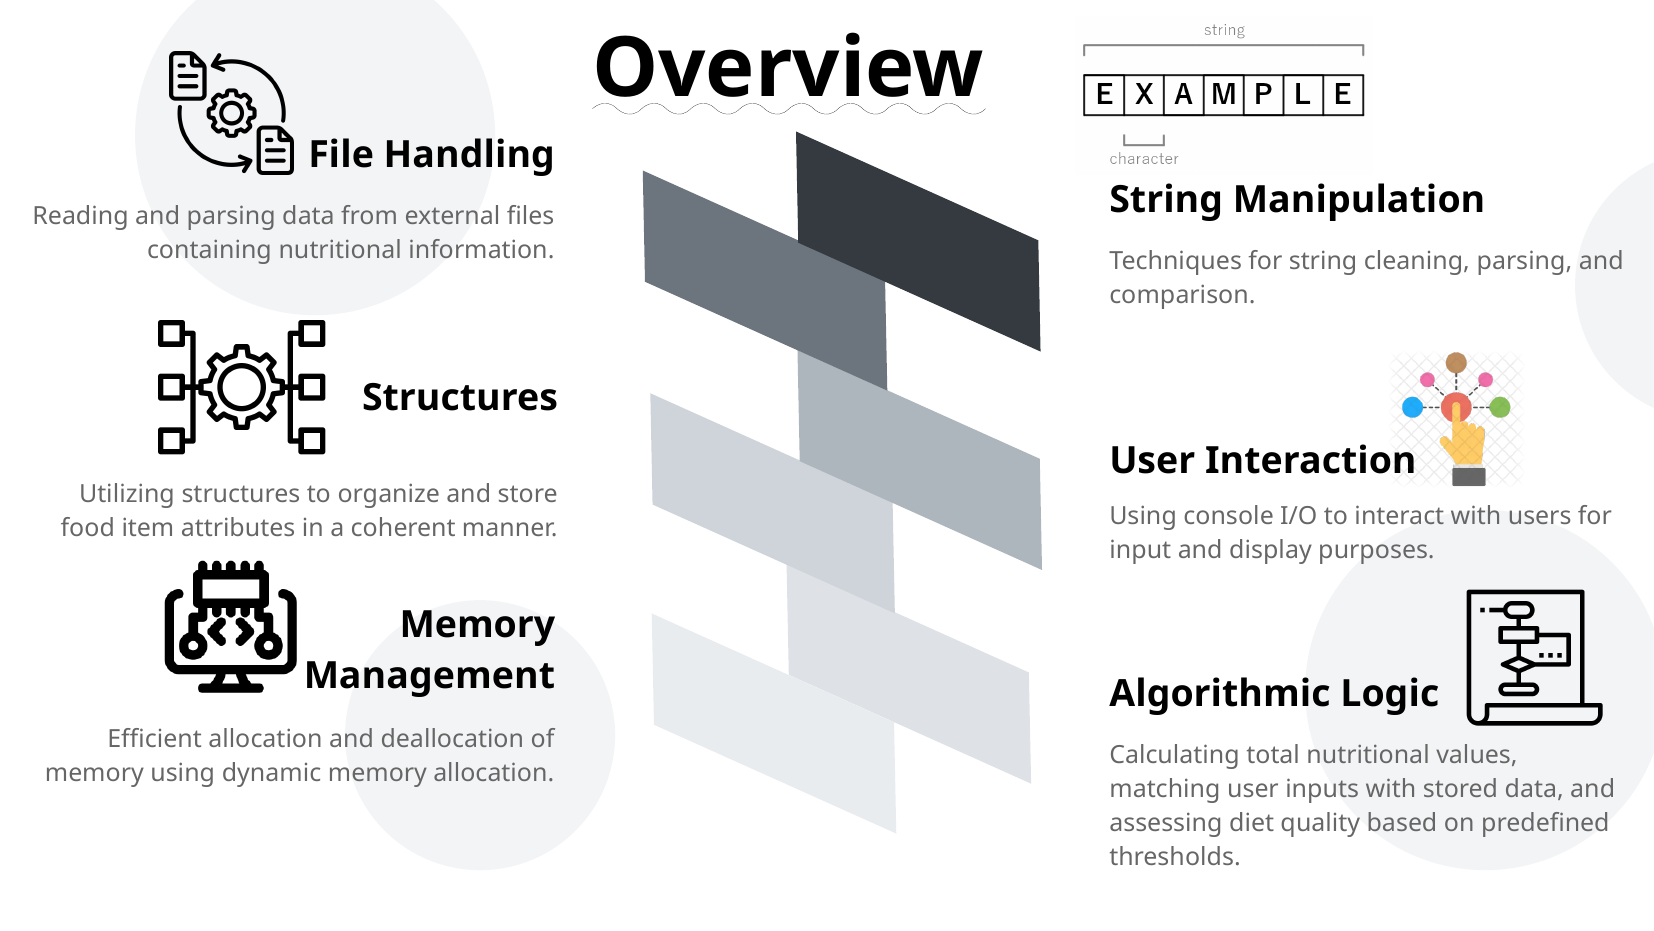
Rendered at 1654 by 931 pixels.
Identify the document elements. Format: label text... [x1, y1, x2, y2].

text_box User Interaction [1094, 426, 1613, 503]
text_box Structures [328, 362, 574, 429]
text_box File Handling [240, 120, 571, 186]
text_box Techniques for string cleaning, parsing, and comparison. [1094, 235, 1650, 358]
text_box Overview [577, 0, 1321, 129]
picture [169, 51, 294, 175]
text_box String Manipulation [1094, 165, 1576, 333]
picture [1074, 15, 1373, 175]
picture [155, 551, 306, 702]
picture [155, 301, 328, 474]
picture [1387, 350, 1525, 488]
text_box Memory Management [240, 590, 571, 708]
picture [1462, 585, 1607, 730]
text_box Utilizing structures to organize and store food item attributes in a coherent manner. [18, 468, 574, 643]
text_box Reading and parsing data from external files containing nutritional information. [15, 190, 571, 313]
text_box Algorithmic Logic [1094, 659, 1576, 777]
text_box Calculating total nutritional values, matching user inputs with stored data, and assessing diet quality based on predefined thresholds. [1094, 729, 1650, 881]
text_box Efficient allocation and deallocation of memory using dynamic memory allocation. [15, 713, 571, 837]
text_box Using console I/O to interact with users for input and display purposes. [1094, 490, 1650, 614]
